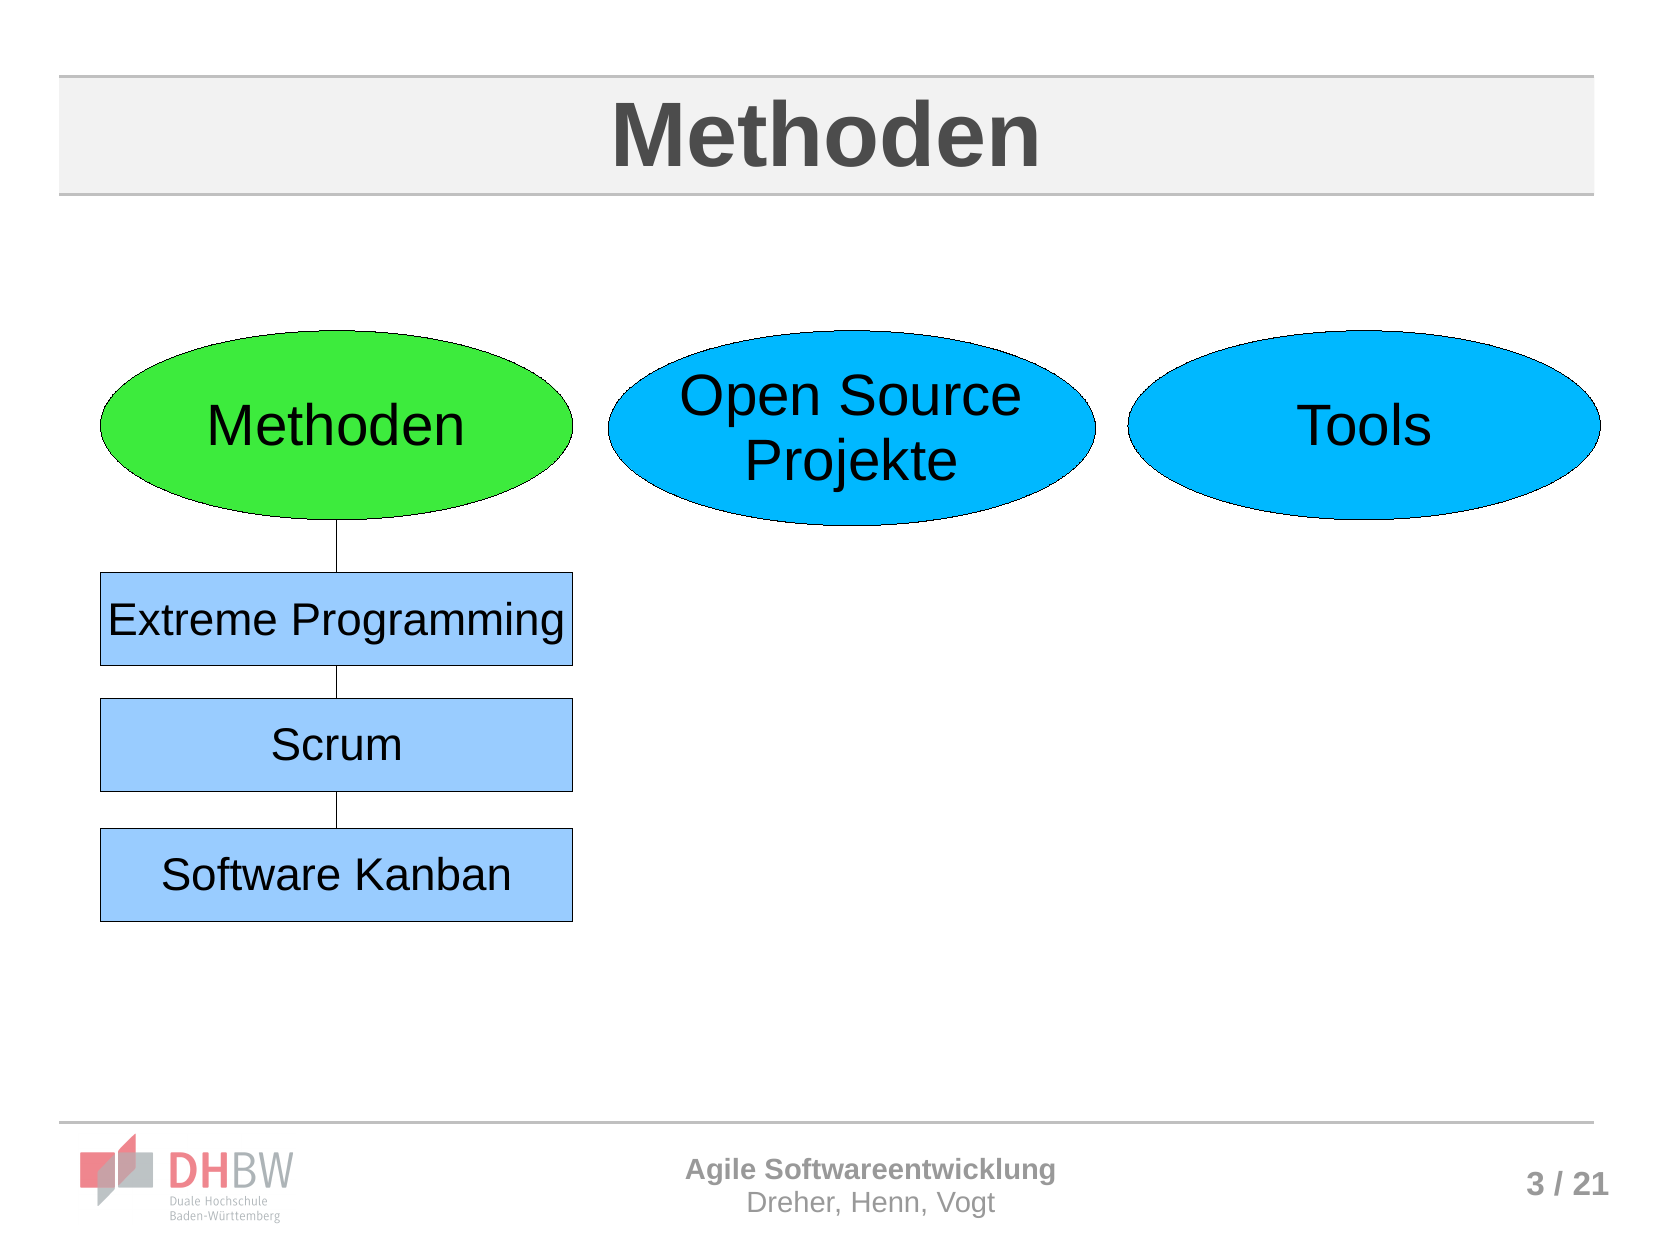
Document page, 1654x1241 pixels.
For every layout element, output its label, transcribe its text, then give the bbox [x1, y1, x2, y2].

text_box Extreme Programming [100, 572, 573, 666]
text_box Scrum [100, 698, 573, 792]
text_box Methoden [100, 330, 573, 520]
text_box Software Kanban [100, 828, 573, 922]
text_box Tools [1127, 330, 1601, 520]
picture [78, 1133, 296, 1225]
text_box Open Source Projekte [608, 330, 1096, 526]
title Methoden [82, 31, 1571, 239]
